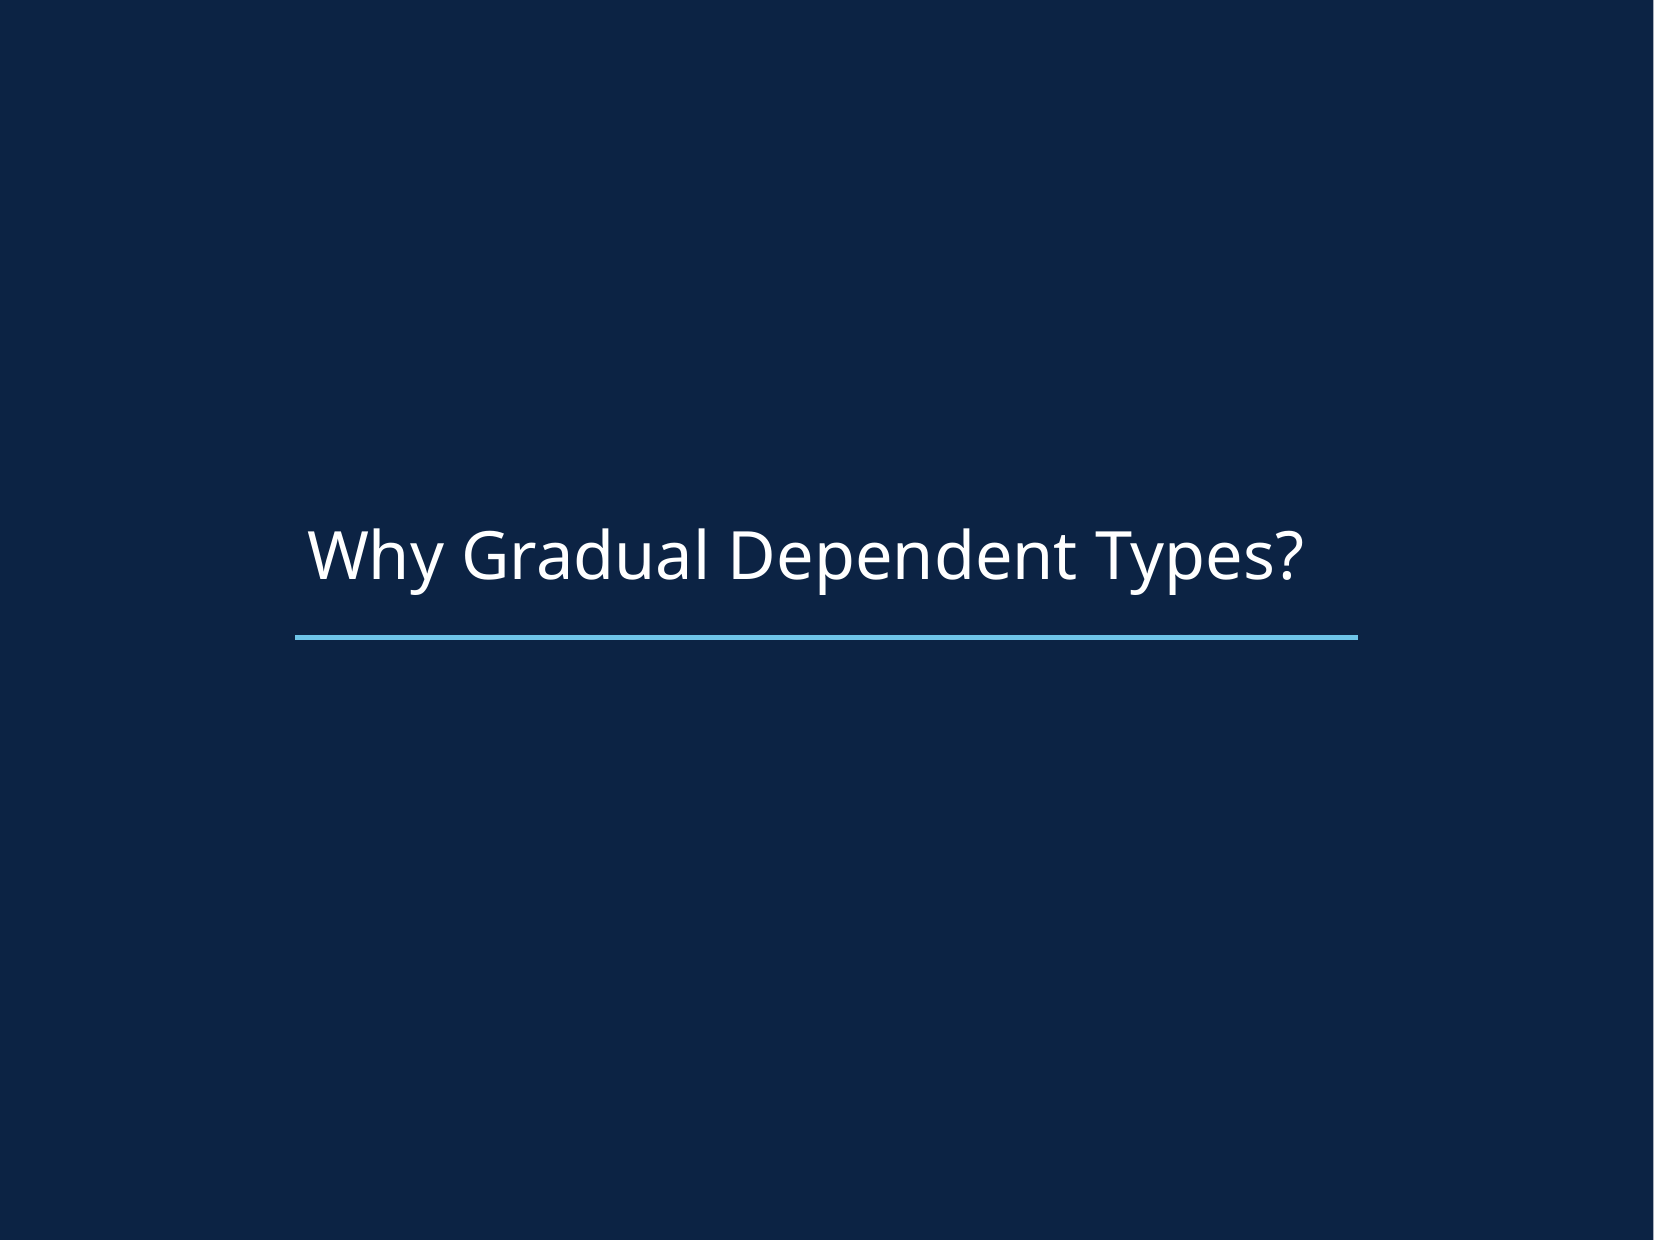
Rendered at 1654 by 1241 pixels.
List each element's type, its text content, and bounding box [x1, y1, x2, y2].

title Why Gradual Dependent Types? [307, 391, 1347, 599]
